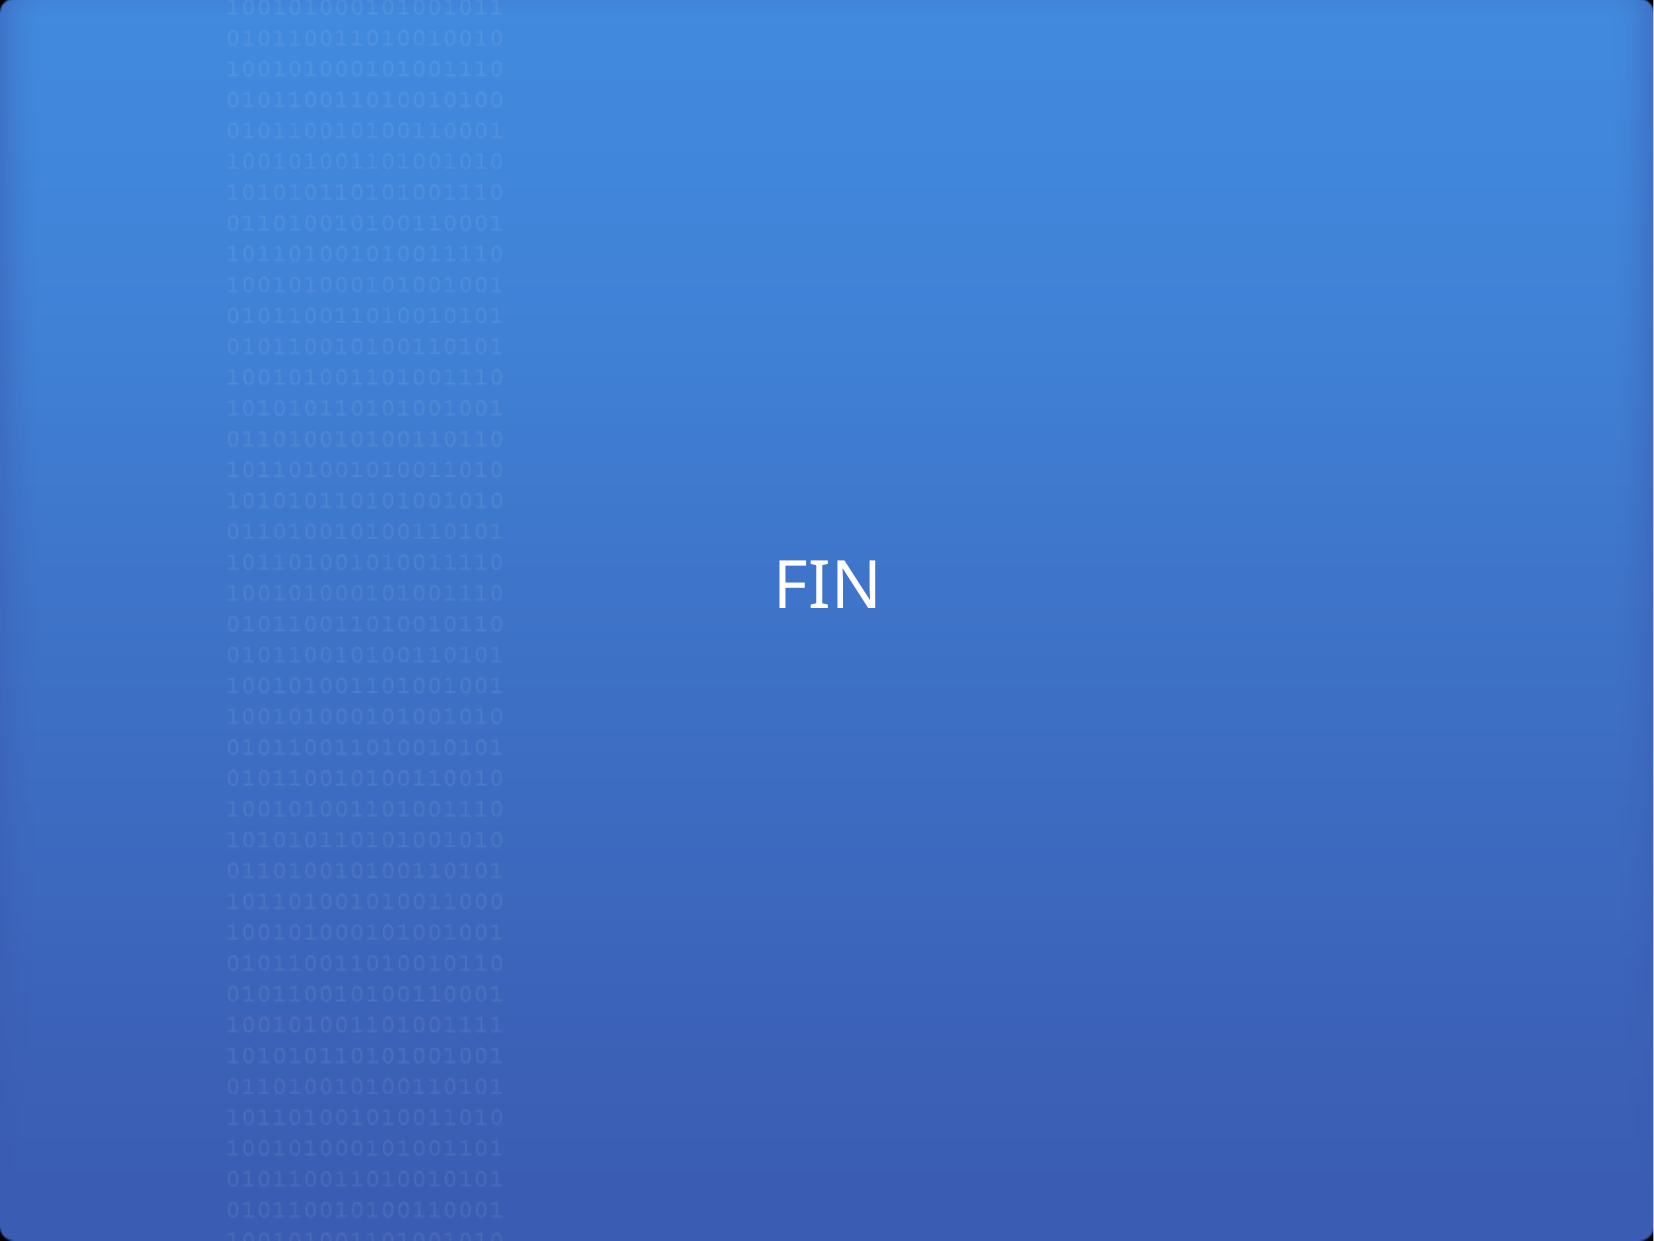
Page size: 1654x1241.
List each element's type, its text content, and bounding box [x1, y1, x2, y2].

subtitle FIN [121, 110, 1534, 1119]
picture [0, 0, 1654, 1241]
